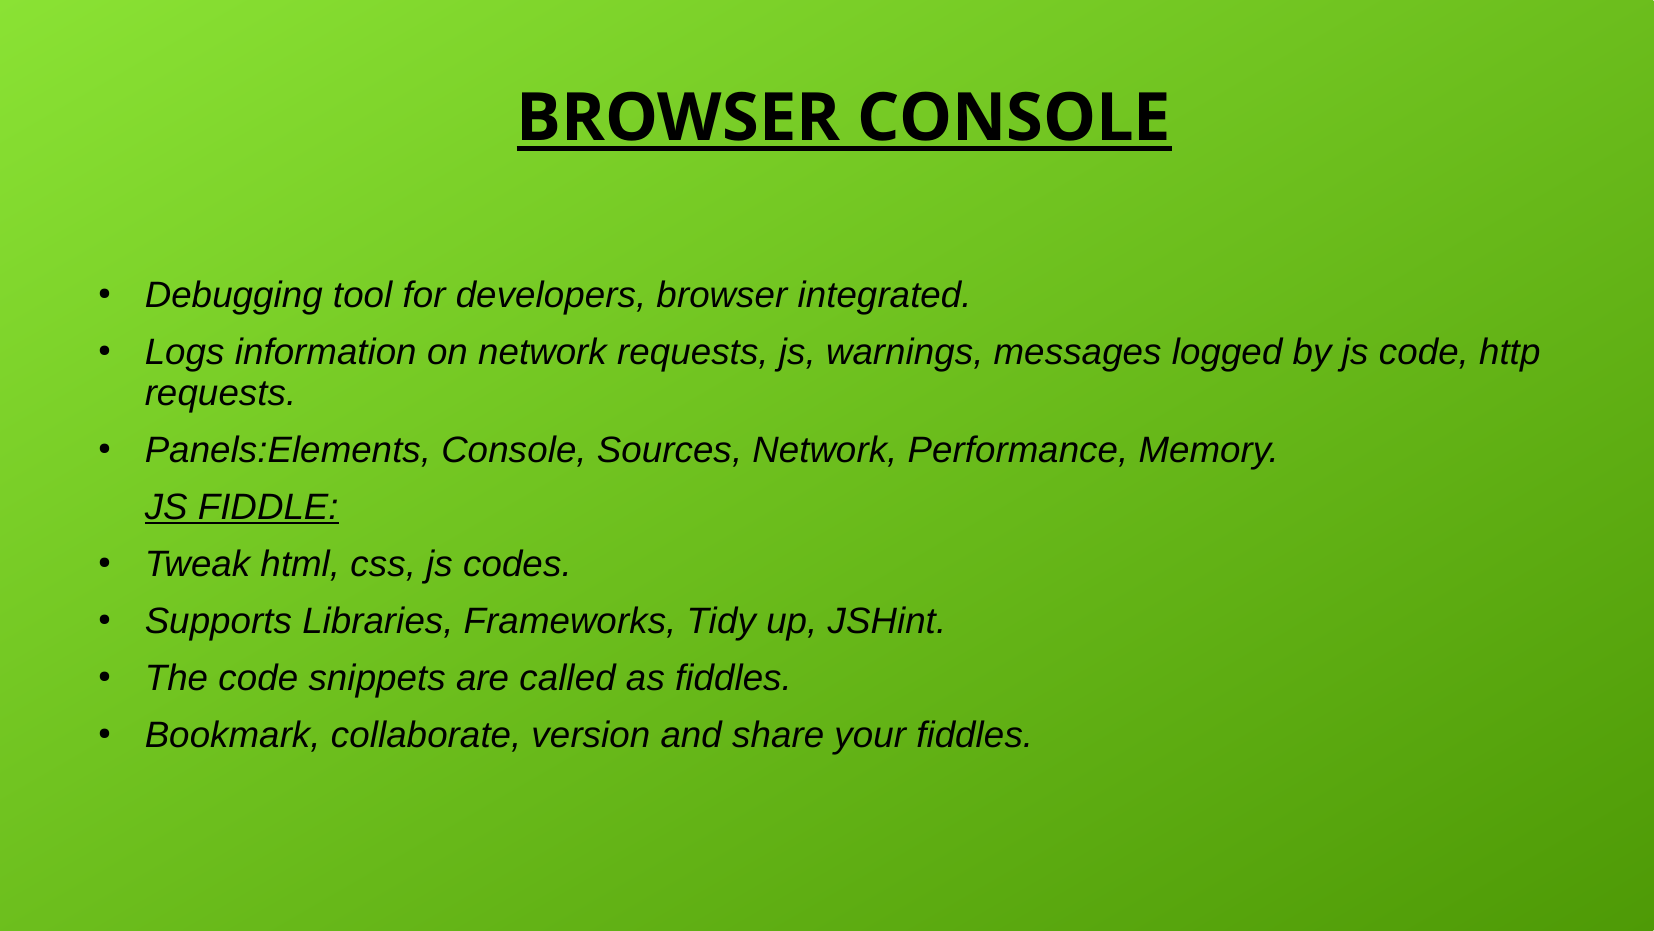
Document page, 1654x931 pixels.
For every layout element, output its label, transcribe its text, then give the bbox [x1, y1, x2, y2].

title BROWSER CONSOLE [82, 36, 1571, 193]
list Debugging tool for developers, browser integrated. Logs information on network requests, js, warnings, messages logged by js code, http requests. Panels:Elements, Console, Sources, Network, Performance, Memory. JS FIDDLE: Tweak html, css, js codes. Supports Libraries, Frameworks, Tidy up, JSHint. The code snippets are called as fiddles. Bookmark, collaborate, version and share your fiddles. [82, 217, 1571, 757]
